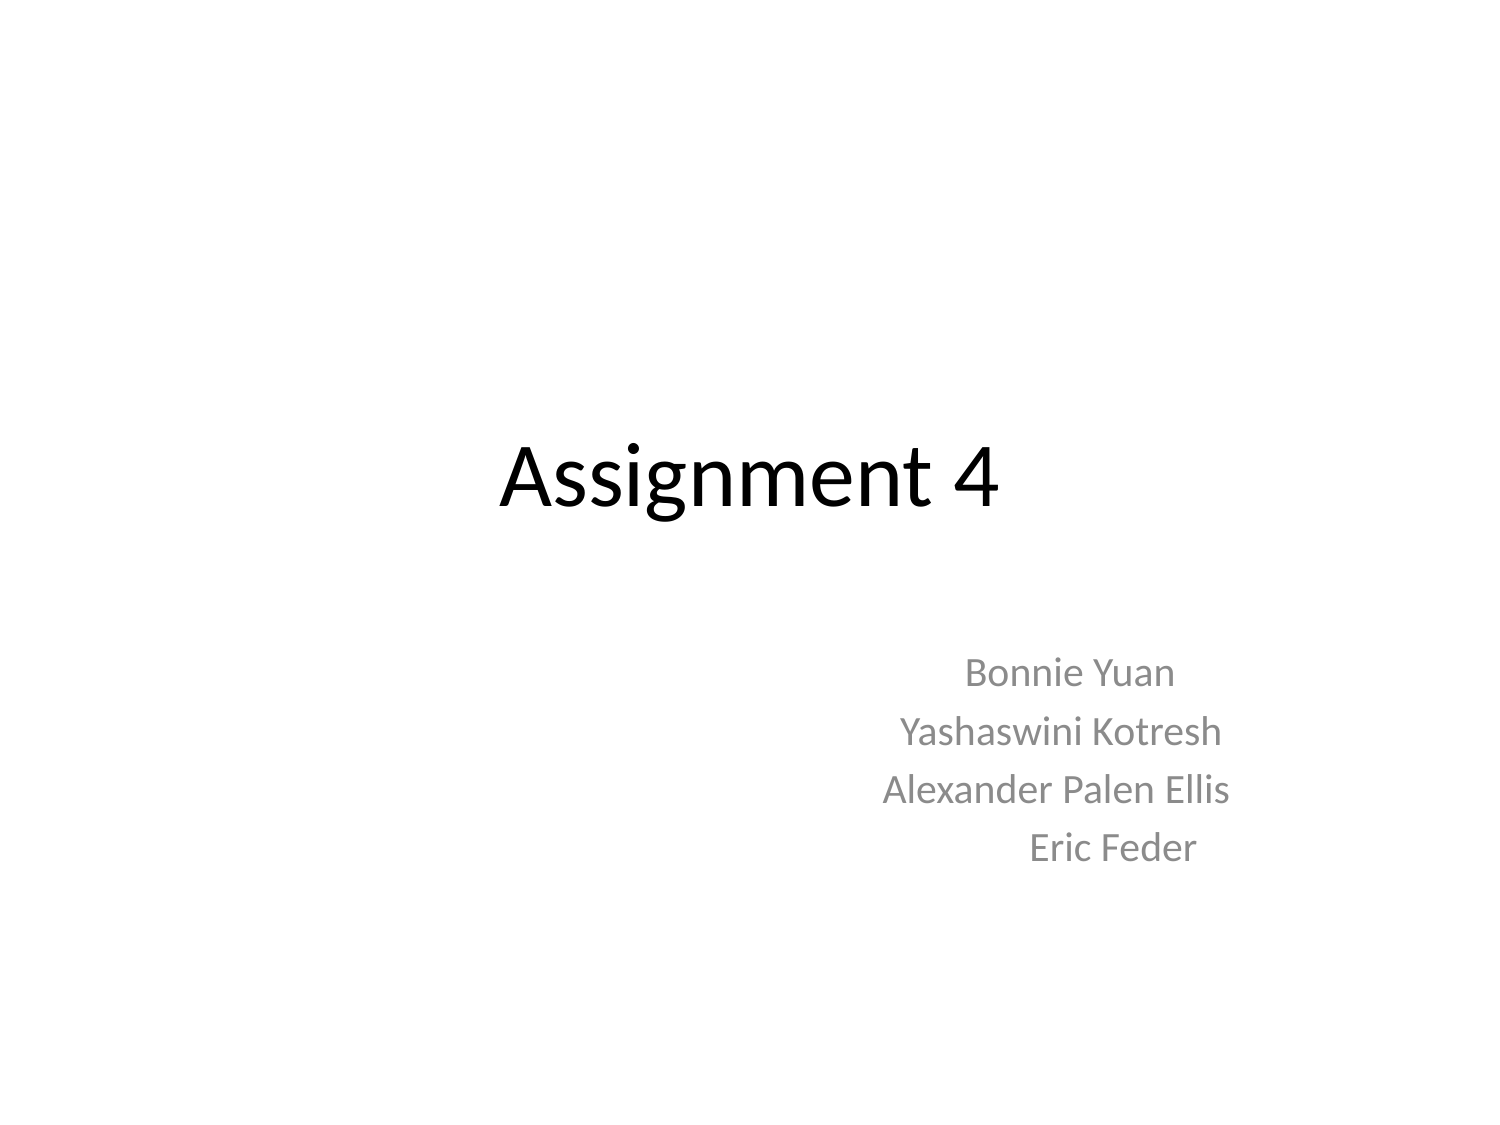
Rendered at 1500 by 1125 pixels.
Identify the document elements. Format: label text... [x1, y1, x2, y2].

title Assignment 4 [112, 349, 1388, 591]
subtitle Bonnie Yuan Yashaswini Kotresh Alexander Palen Ellis Eric Feder [225, 637, 1475, 925]
